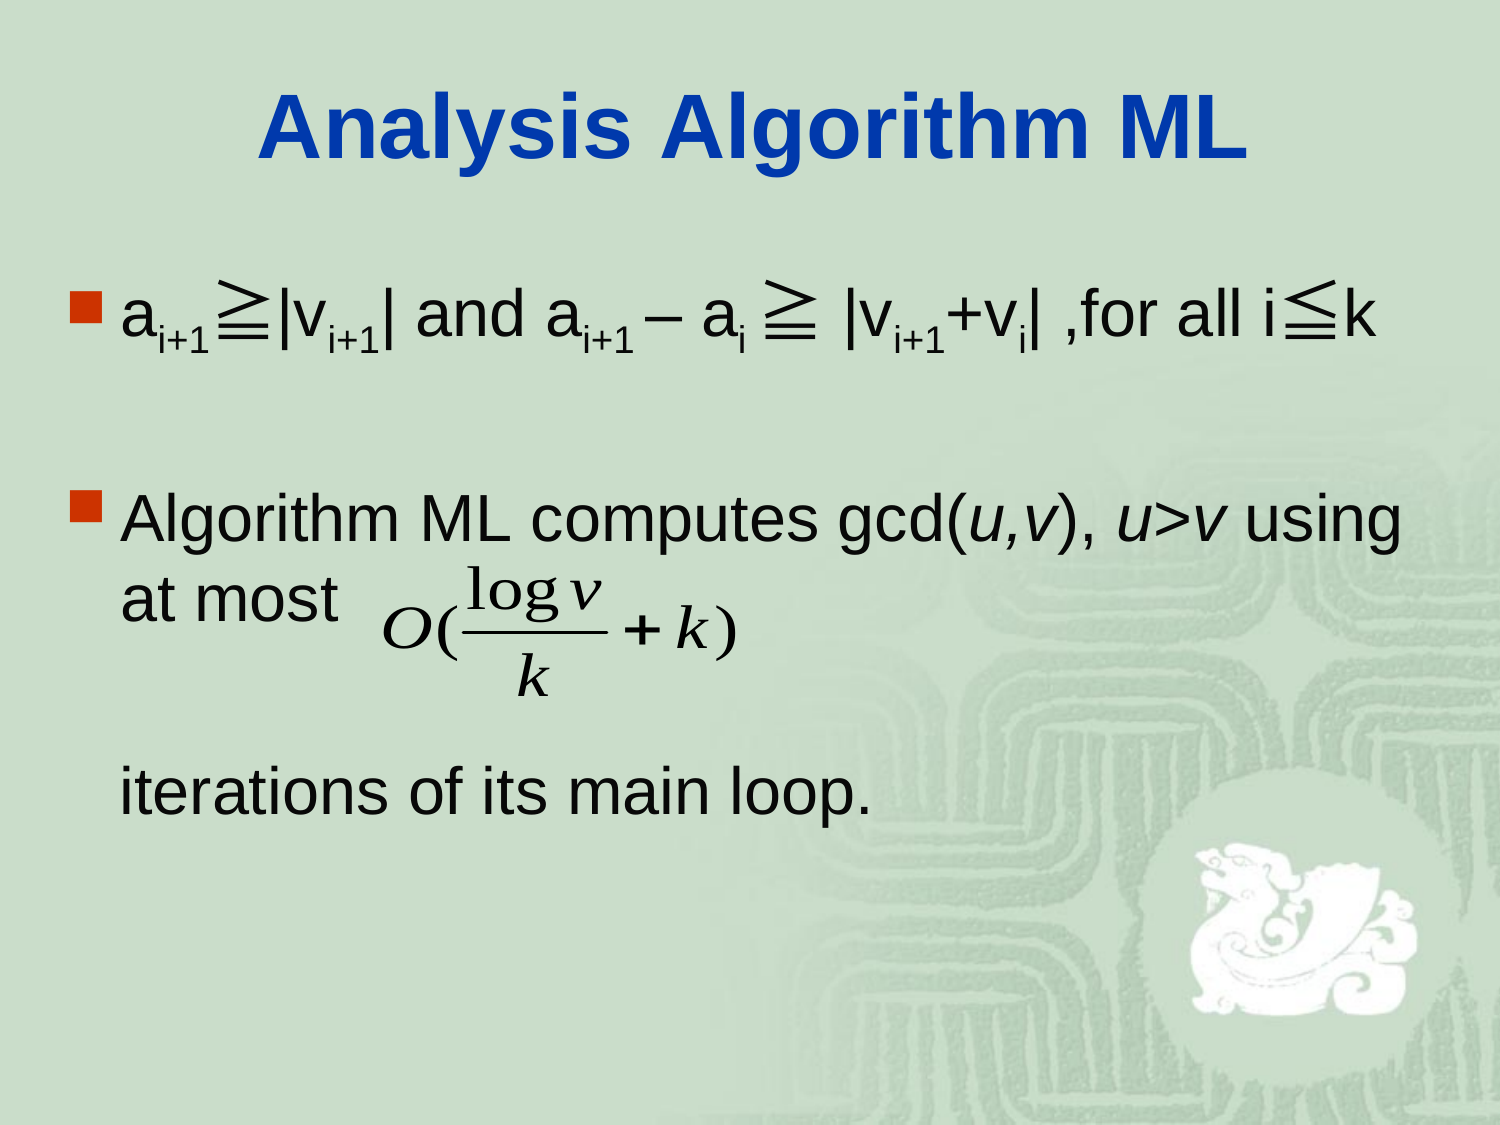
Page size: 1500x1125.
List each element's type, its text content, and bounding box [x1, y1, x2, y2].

picture [0, 0, 1500, 1125]
list ai+1≧|vi+1| and ai+1 – ai ≧ |vi+1+vi| ,for all i≦k Algorithm ML computes gcd(u,v), u>v using at most iterations of its main loop. [49, 262, 1451, 1001]
chart [372, 550, 751, 710]
title Analysis Algorithm ML [53, 78, 1455, 266]
